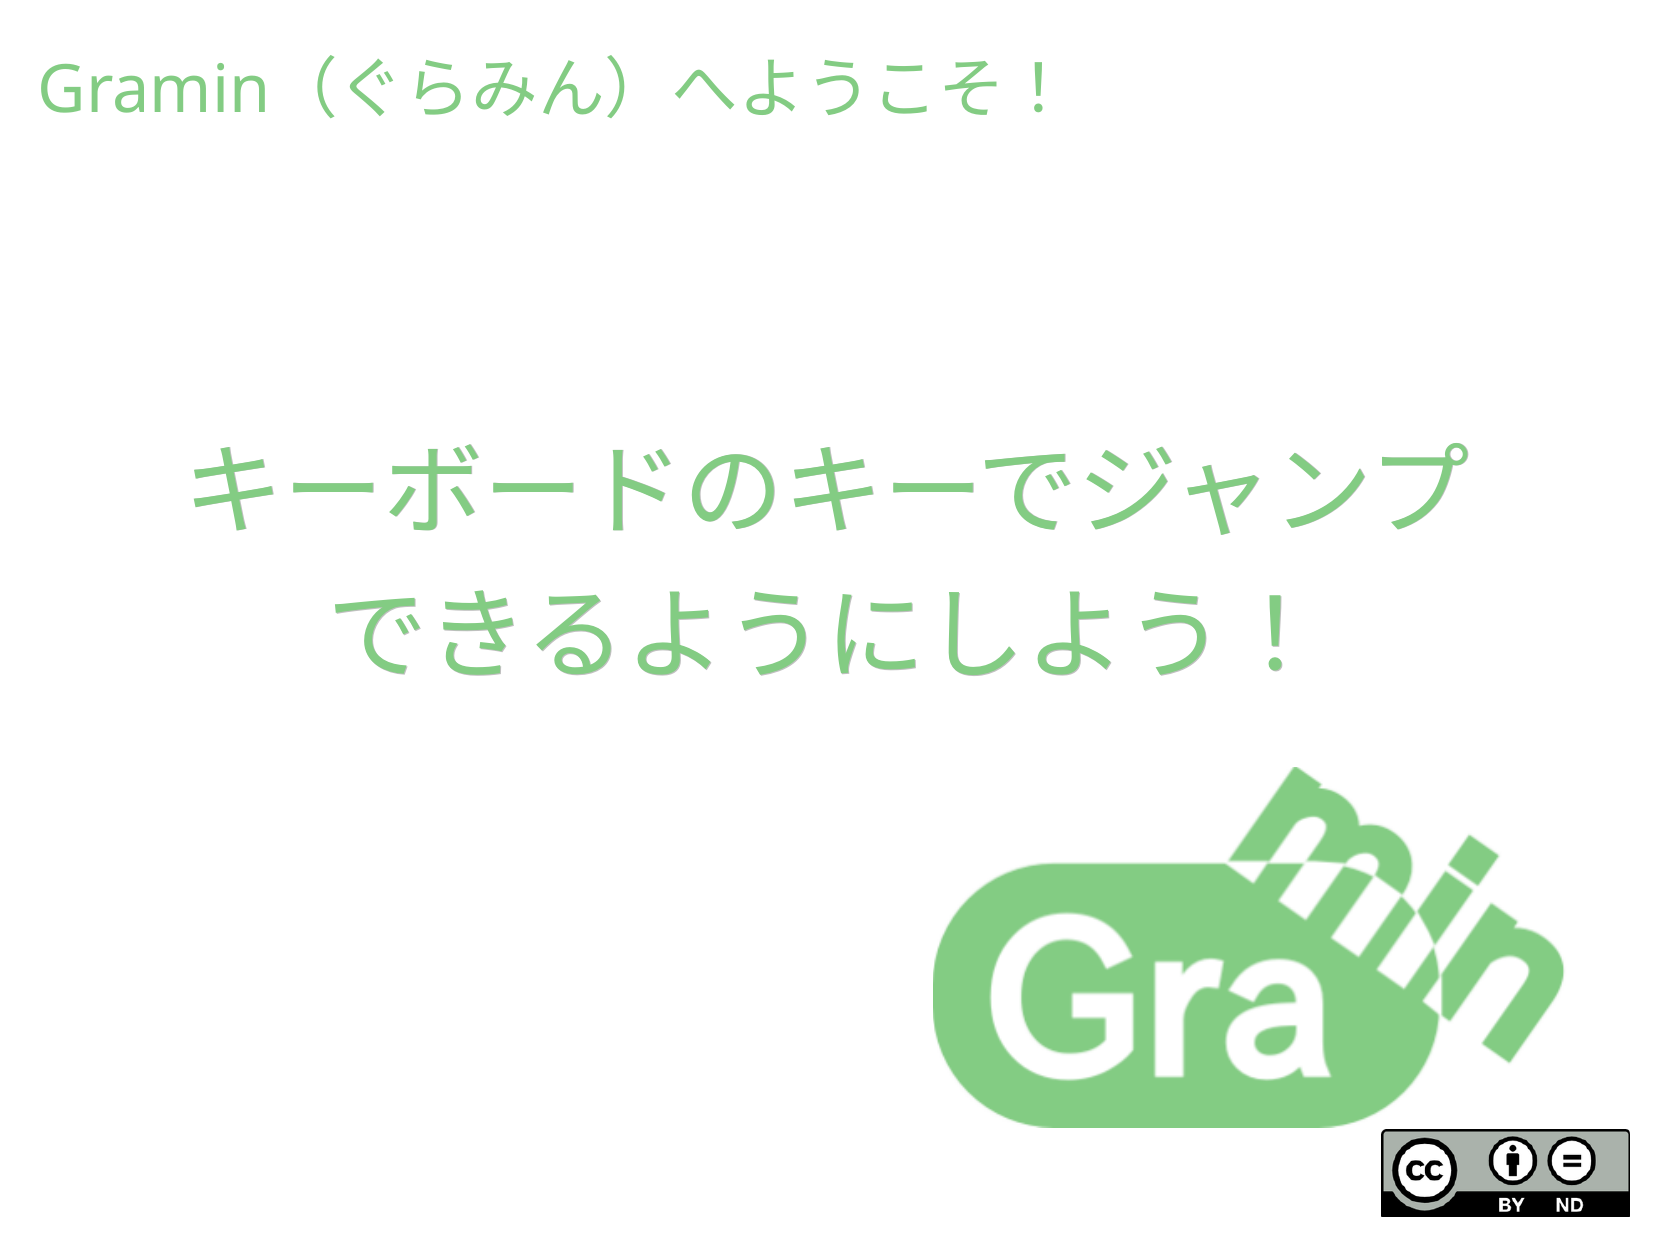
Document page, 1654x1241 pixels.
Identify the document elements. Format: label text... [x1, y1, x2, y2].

picture [933, 767, 1577, 1128]
picture [1381, 1129, 1630, 1217]
title キーボードのキーでジャンプ できるようにしよう！ [159, 369, 1495, 741]
title Gramin（ぐらみん）へようこそ！ [35, 33, 1075, 133]
